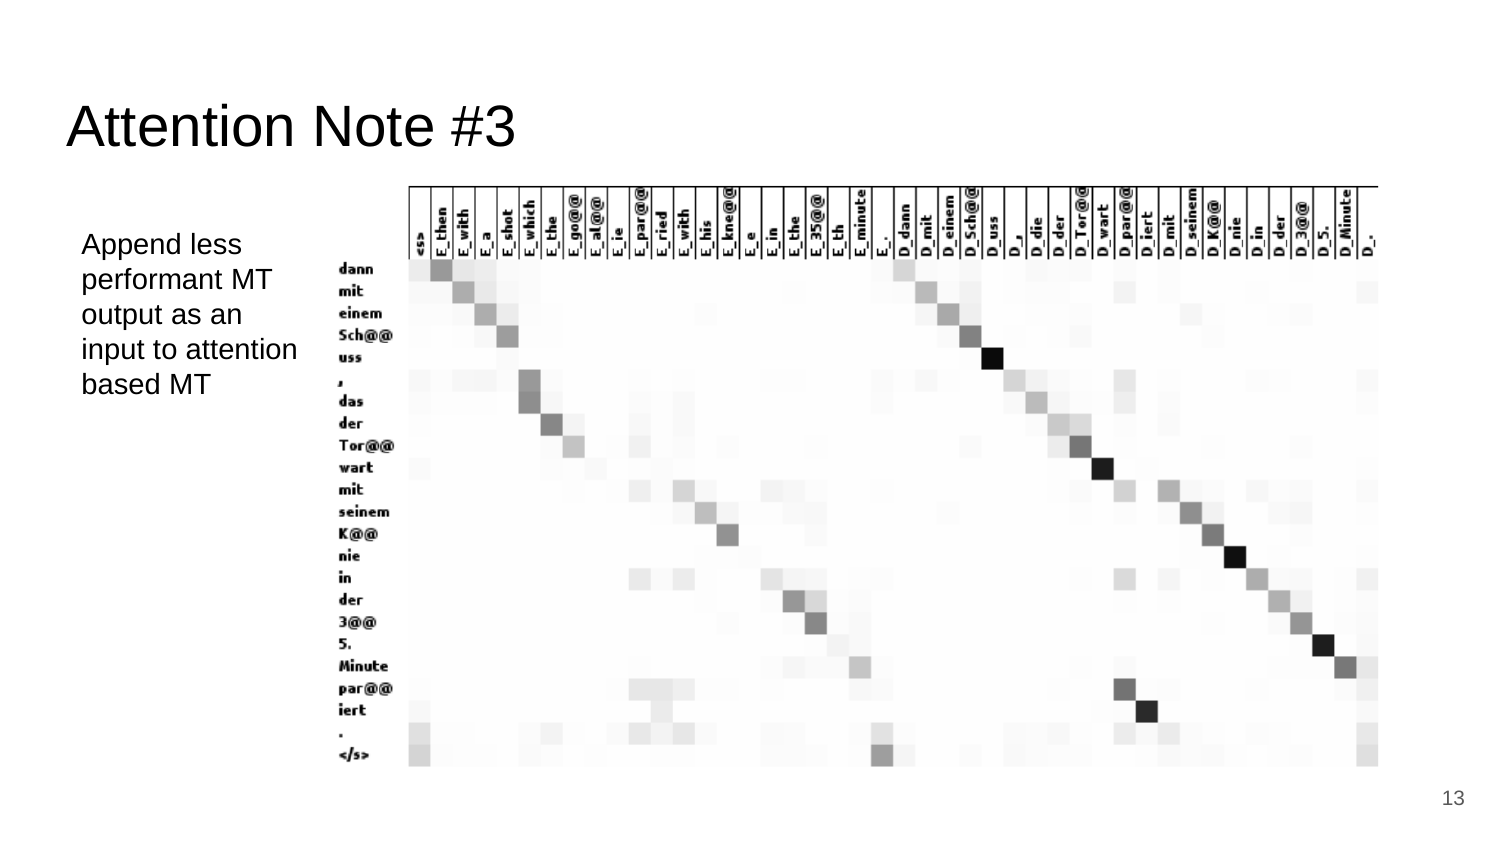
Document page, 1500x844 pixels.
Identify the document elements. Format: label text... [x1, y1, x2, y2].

slide_number <number> [1389, 764, 1480, 830]
text_box Append less performant MT output as an input to attention based MT [66, 210, 315, 765]
title Attention Note #3 [51, 72, 1449, 167]
picture [314, 166, 1403, 783]
